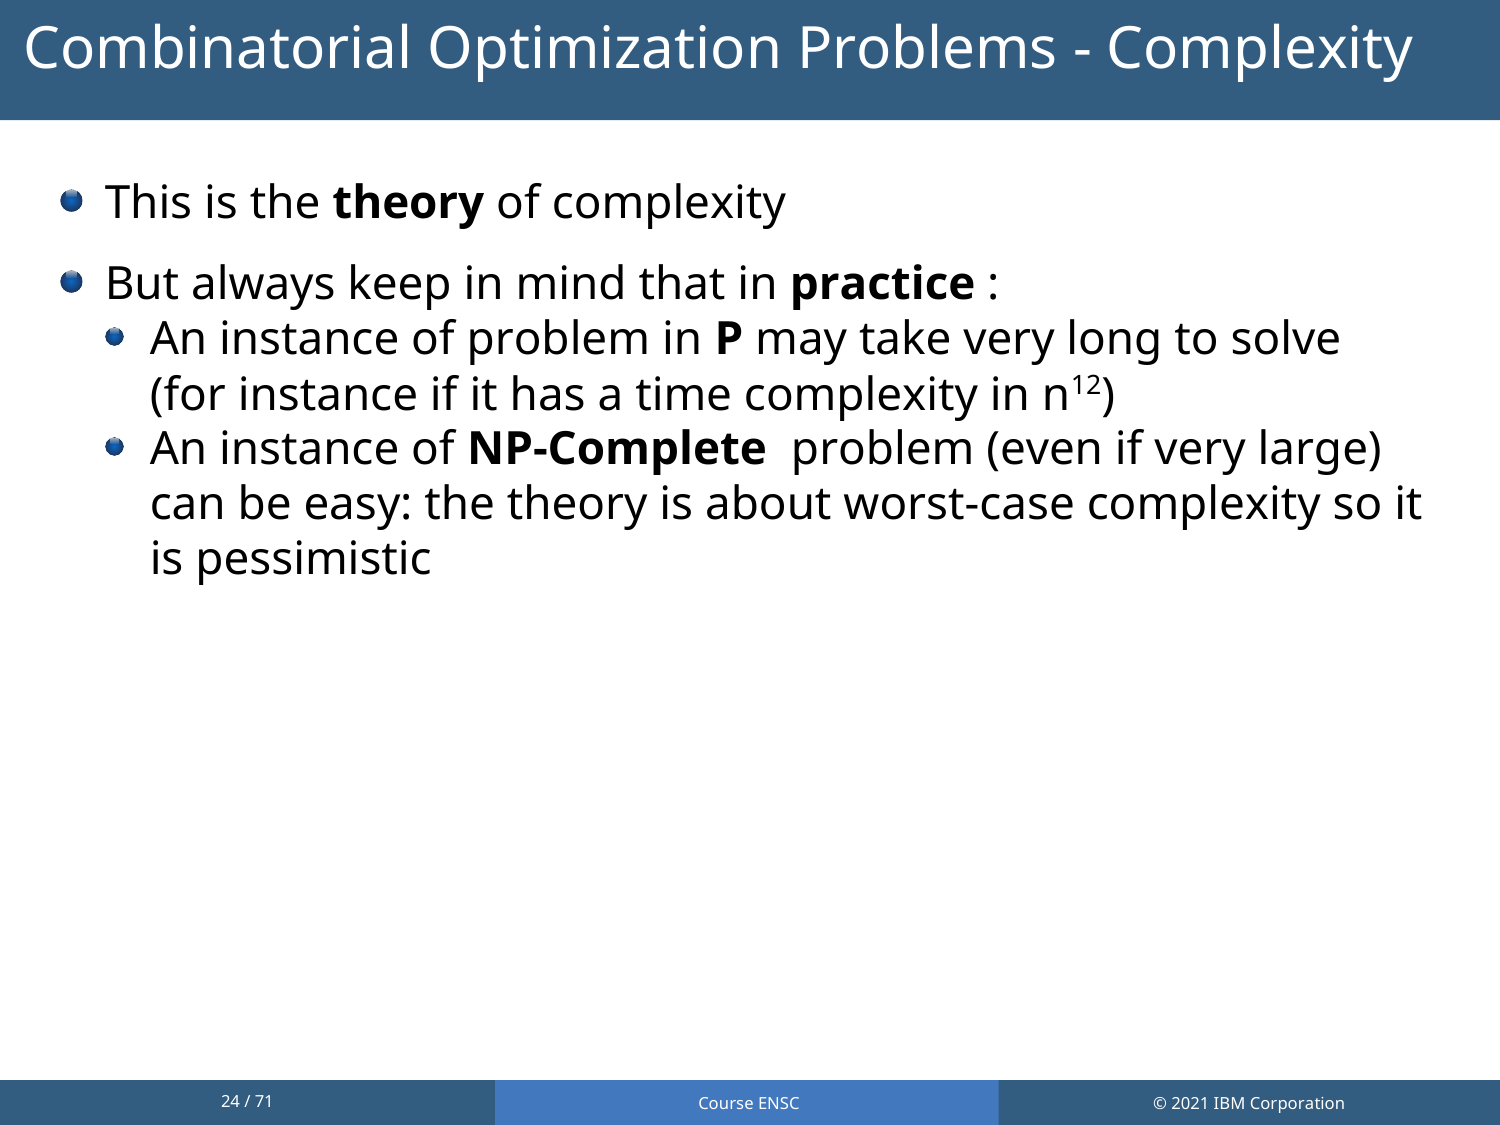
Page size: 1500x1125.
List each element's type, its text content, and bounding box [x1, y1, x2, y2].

list This is the theory of complexity But always keep in mind that in practice : An instance of problem in P may take very long to solve (for instance if it has a time complexity in n12) An instance of NP-Complete problem (even if very large) can be easy: the theory is about worst-case complexity so it is pessimistic [45, 165, 1441, 1013]
title Combinatorial Optimization Problems - Complexity [0, 0, 1500, 121]
